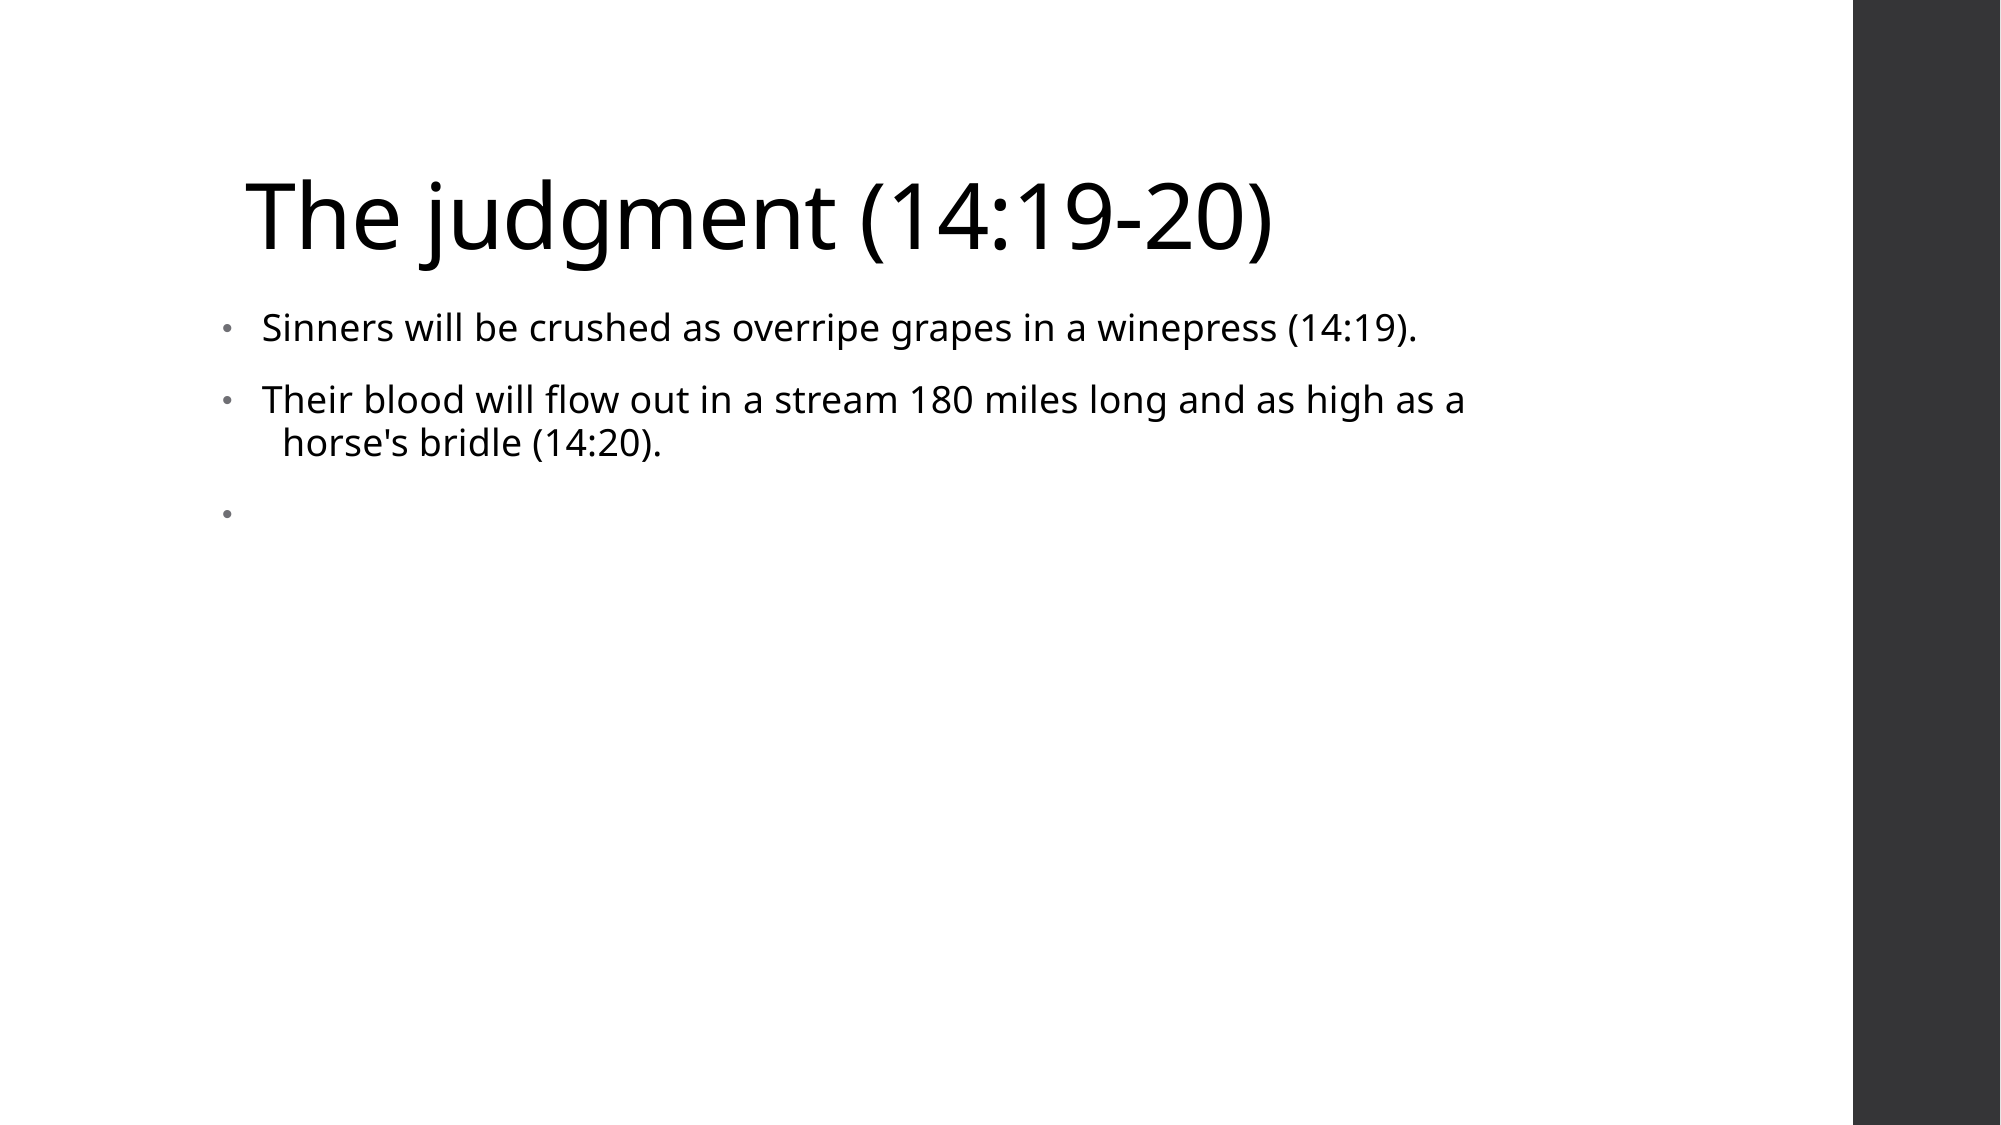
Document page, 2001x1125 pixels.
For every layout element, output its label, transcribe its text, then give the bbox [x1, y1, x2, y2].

title The judgment (14:19-20) [206, 60, 1797, 278]
list Sinners will be crushed as overripe grapes in a winepress (14:19). Their blood will flow out in a stream 180 miles long and as high as a horse's bridle (14:20). [206, 299, 1617, 1014]
